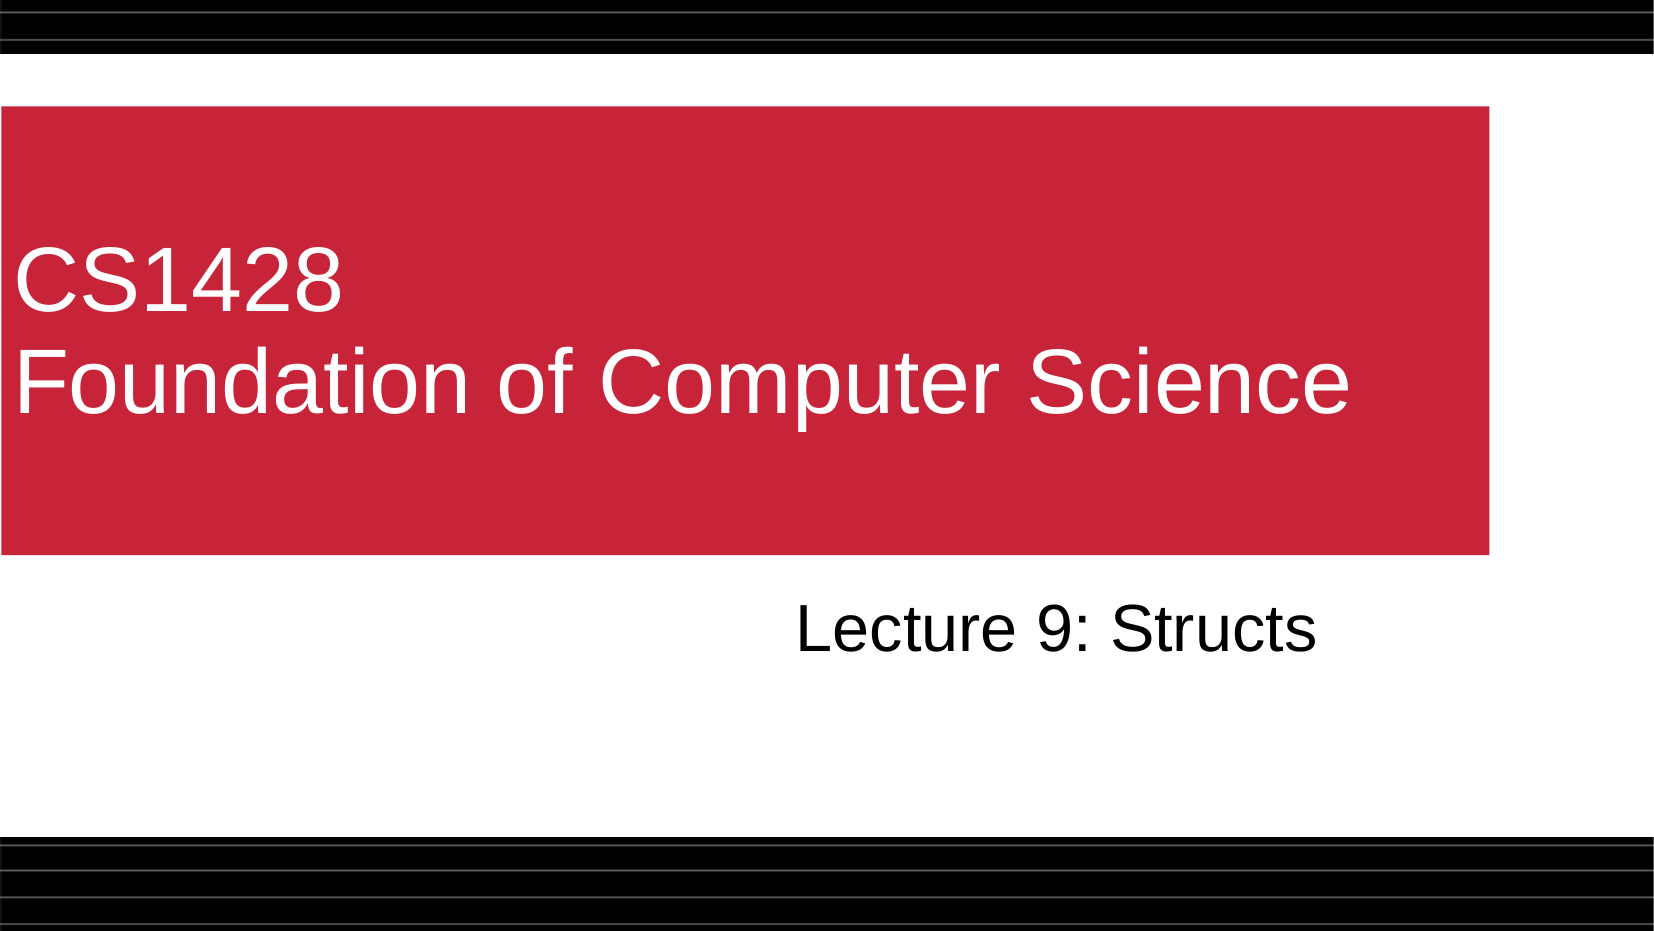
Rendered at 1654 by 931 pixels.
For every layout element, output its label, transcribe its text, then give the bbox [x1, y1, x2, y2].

subtitle Lecture 9: Structs [625, 590, 1489, 804]
title CS1428 Foundation of Computer Science [1, 106, 1490, 556]
picture [0, 837, 1654, 931]
picture [0, 0, 1654, 54]
